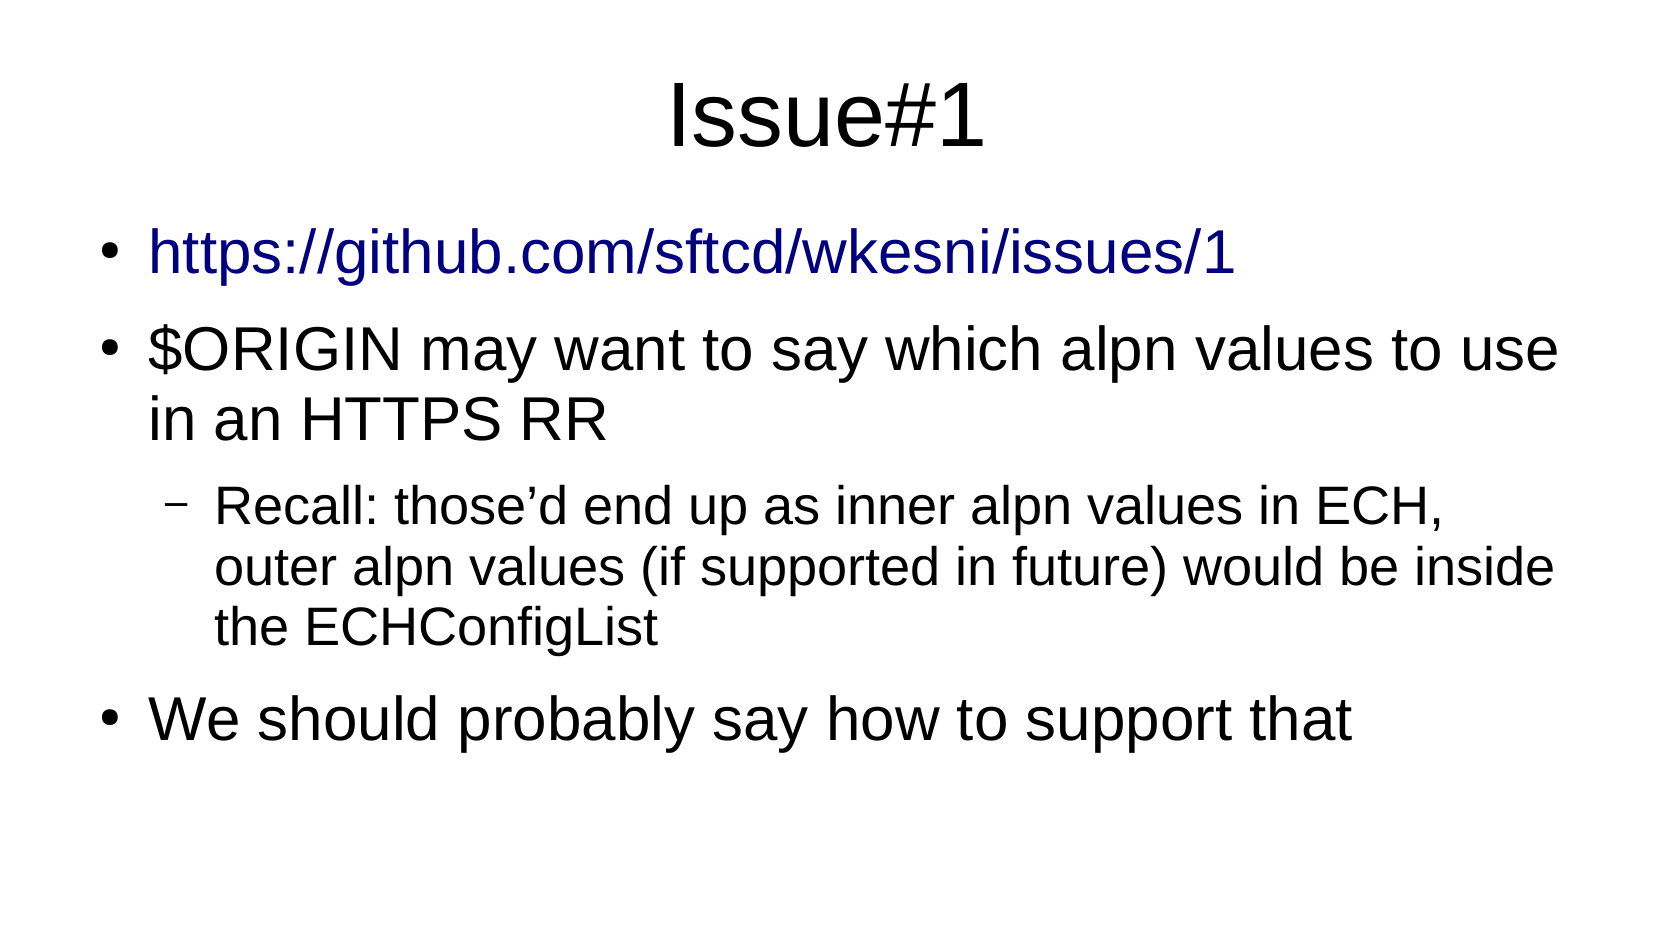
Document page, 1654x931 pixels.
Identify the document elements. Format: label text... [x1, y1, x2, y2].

title Issue#1 [82, 37, 1571, 193]
list https://github.com/sftcd/wkesni/issues/1 $ORIGIN may want to say which alpn values to use in an HTTPS RR Recall: those’d end up as inner alpn values in ECH, outer alpn values (if supported in future) would be inside the ECHConfigList We should probably say how to support that [82, 217, 1571, 758]
